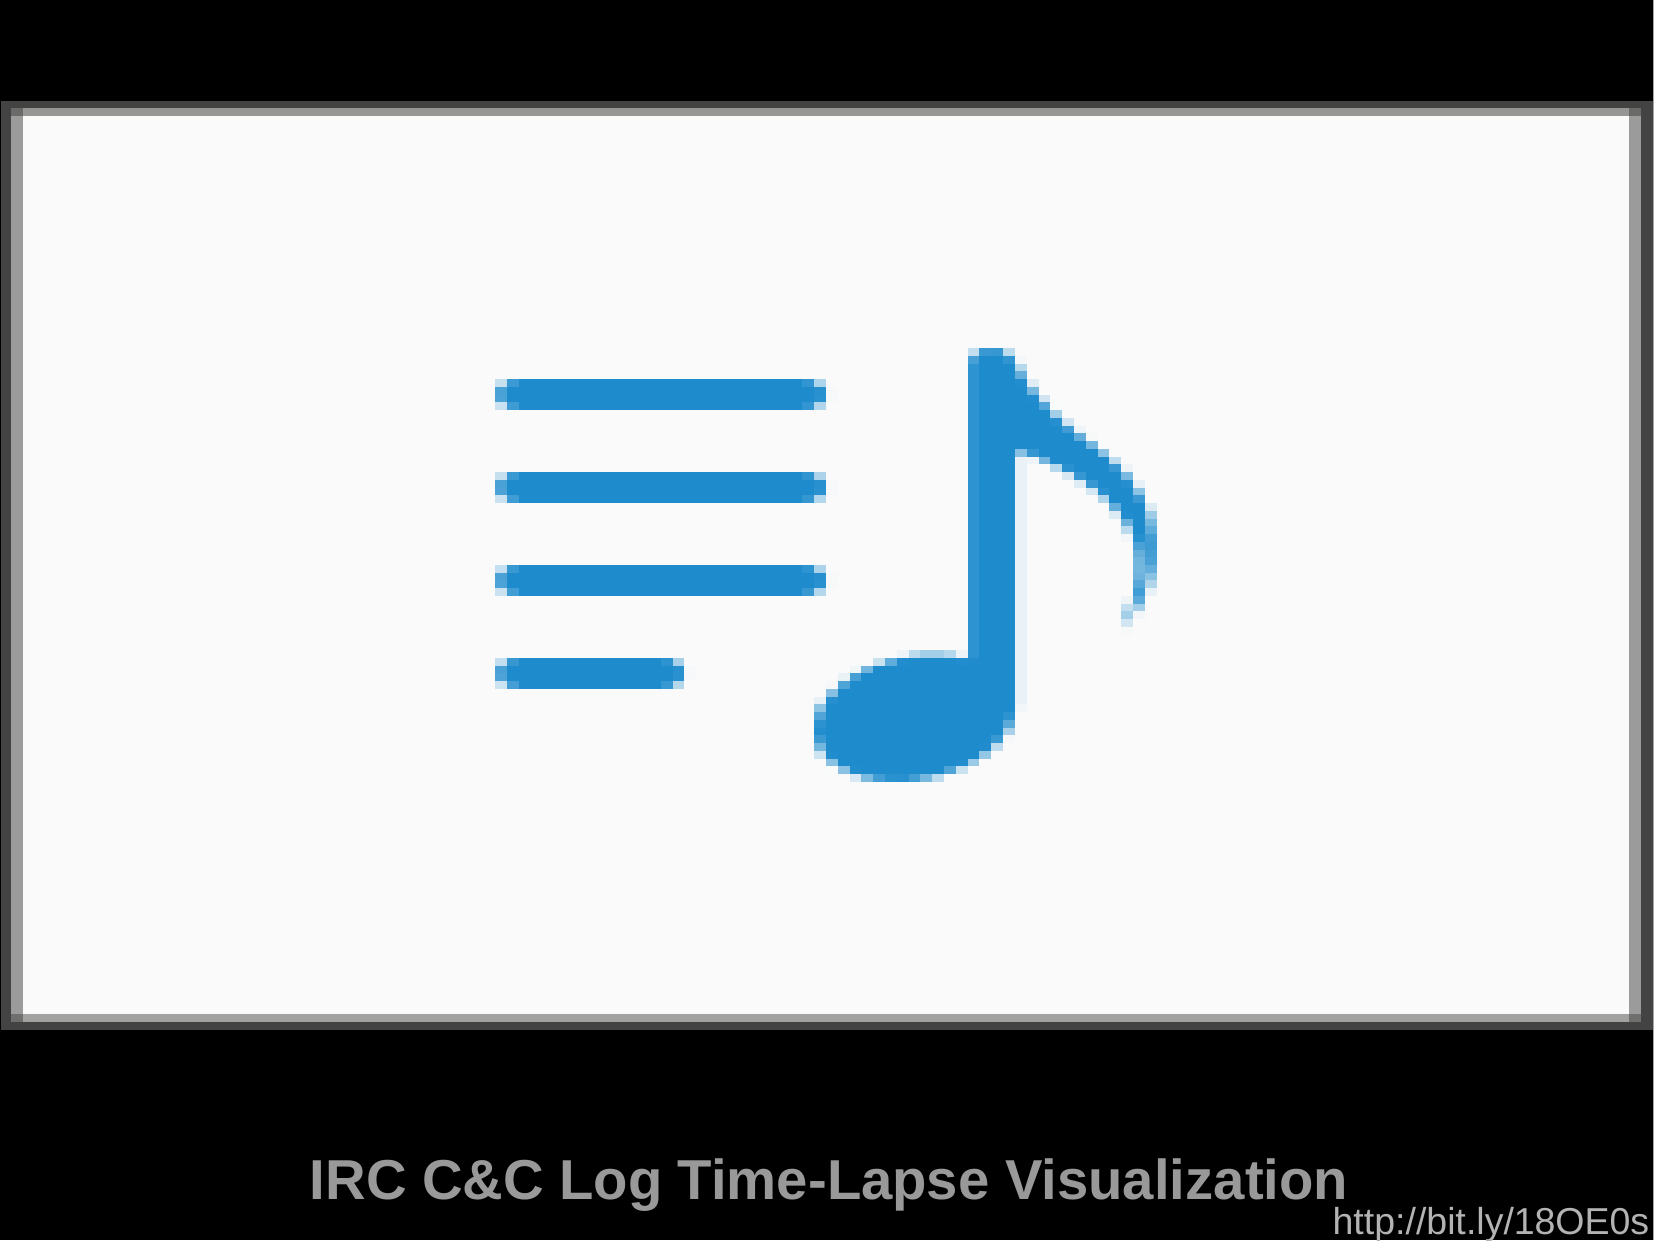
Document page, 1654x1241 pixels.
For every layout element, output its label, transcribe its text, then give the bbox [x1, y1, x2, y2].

text_box http://bit.ly/18OE0s [1299, 1192, 1654, 1241]
text_box [0, 100, 1654, 1031]
text_box IRC C&C Log Time-Lapse Visualization [310, 1151, 1349, 1212]
